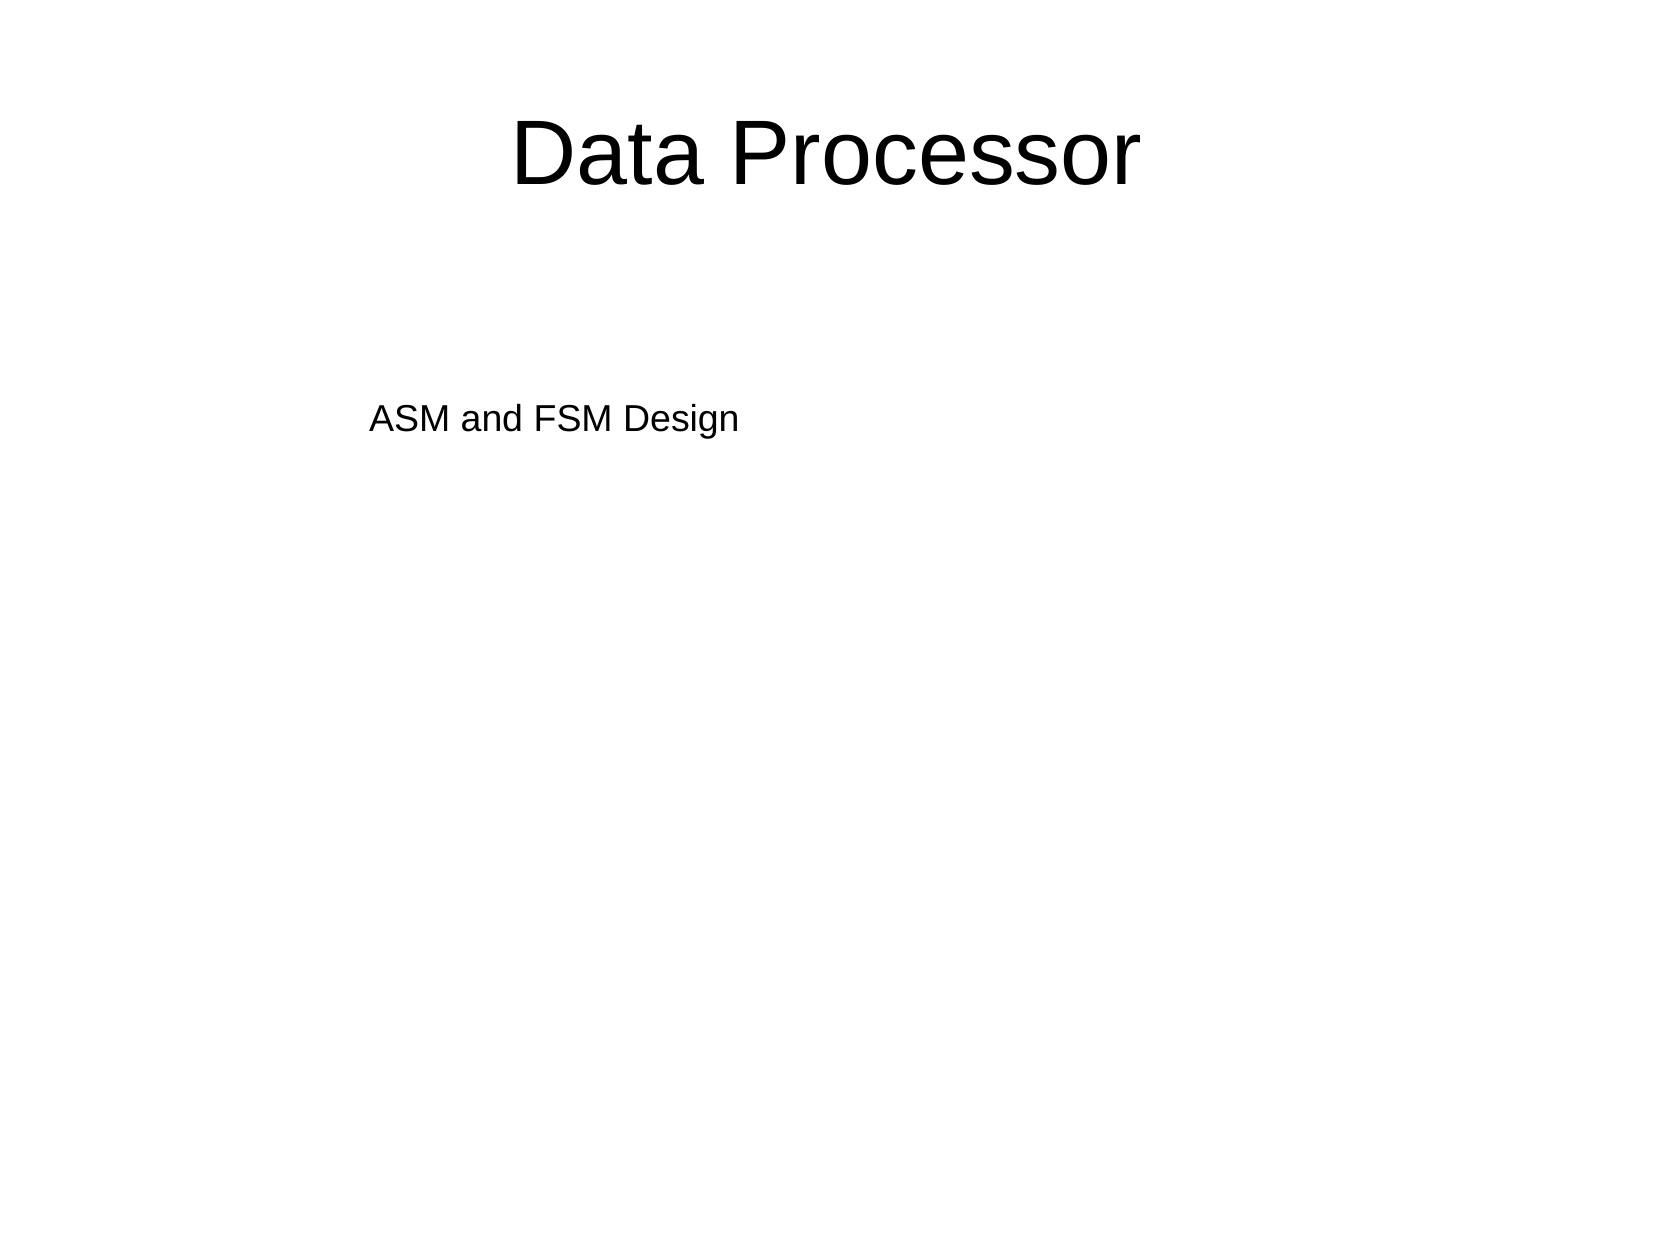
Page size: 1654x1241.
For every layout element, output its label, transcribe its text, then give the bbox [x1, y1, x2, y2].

text_box ASM and FSM Design [354, 389, 1252, 447]
title Data Processor [82, 49, 1571, 257]
